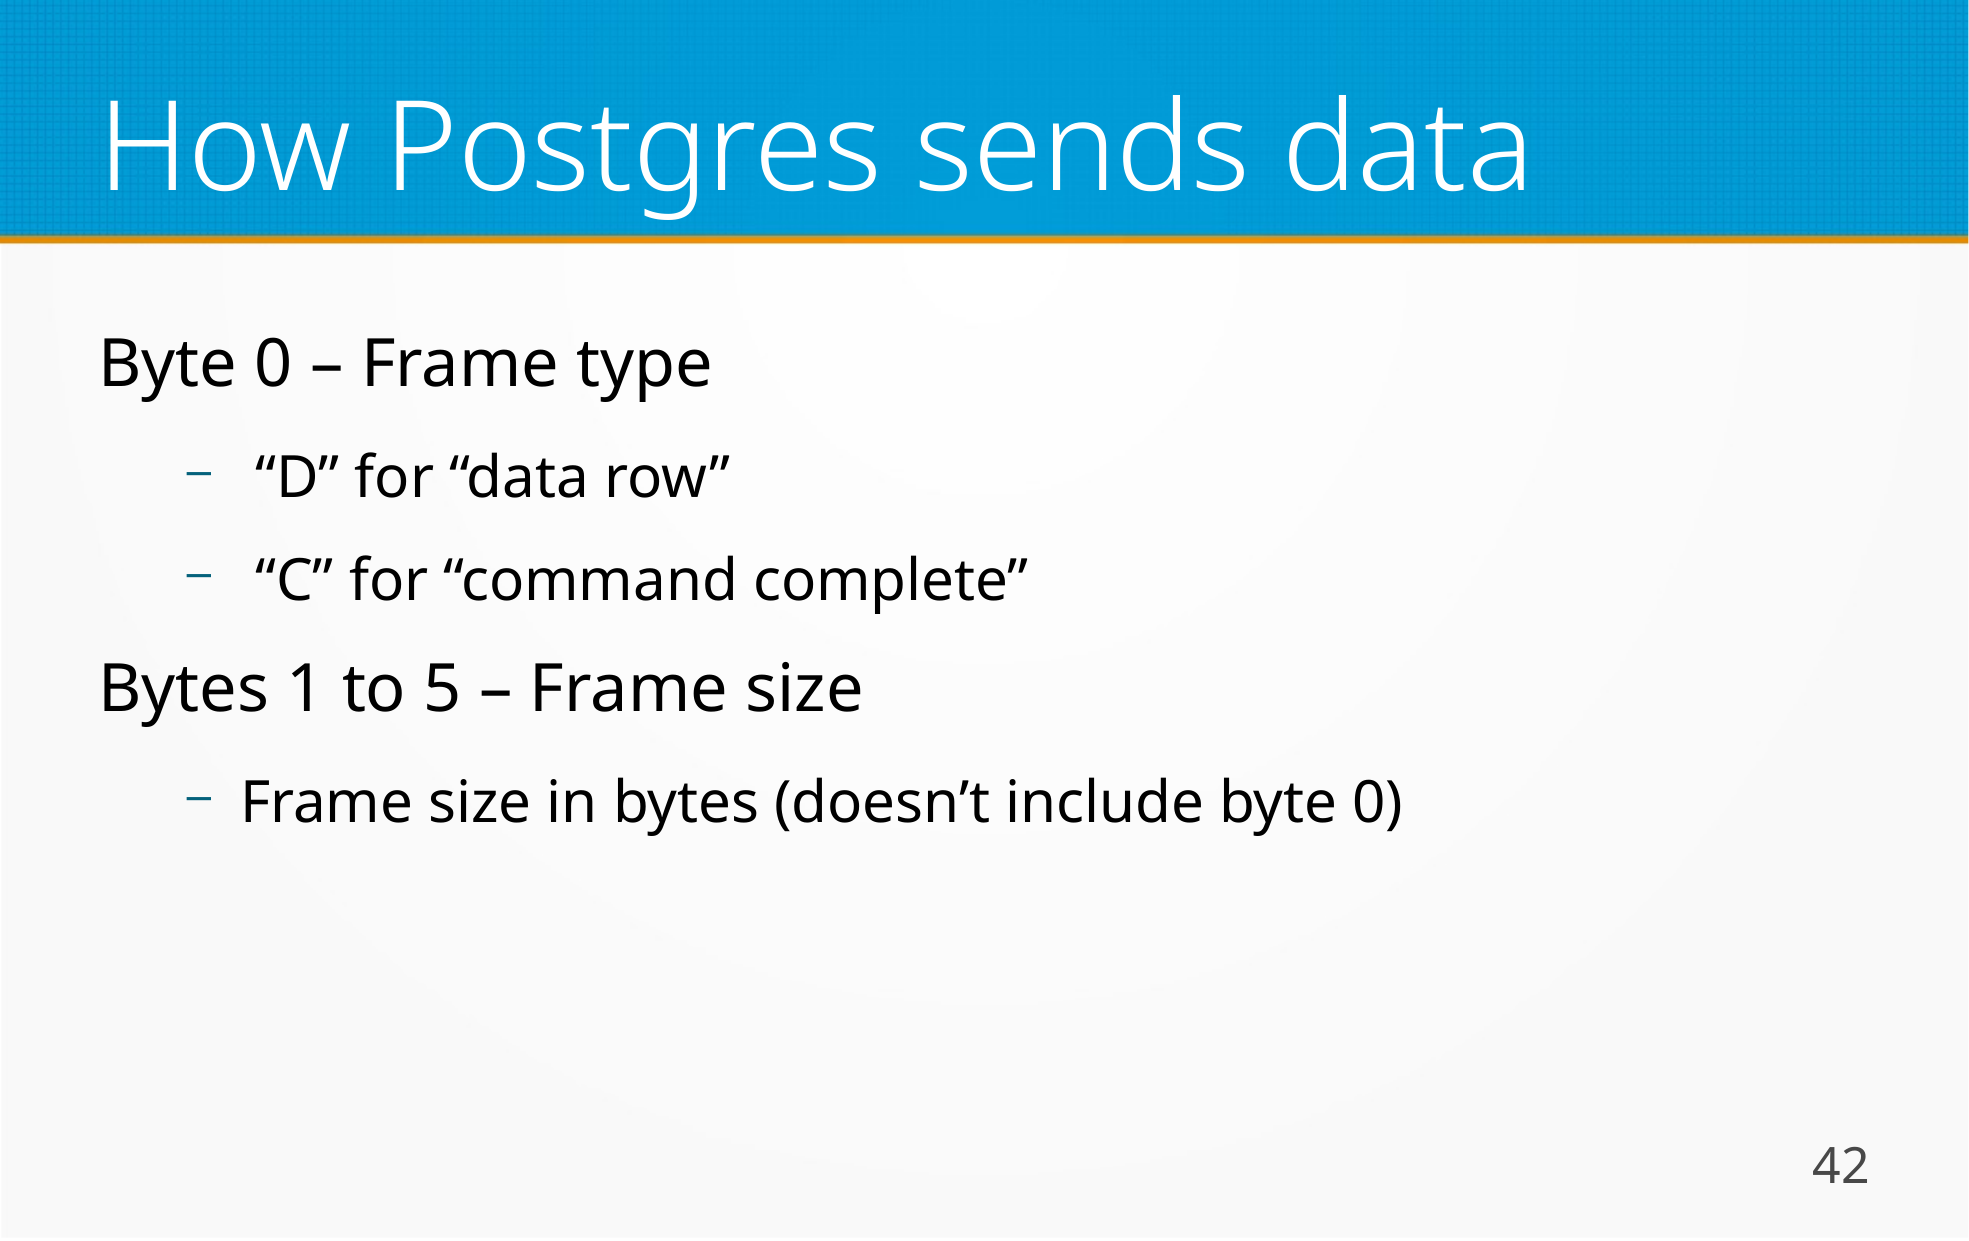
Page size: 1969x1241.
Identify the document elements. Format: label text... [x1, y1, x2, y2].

picture [0, 233, 1969, 1241]
title How Postgres sends data [98, 19, 1870, 227]
list Byte 0 – Frame type “D” for “data row” “C” for “command complete” Bytes 1 to 5 – Frame size Frame size in bytes (doesn’t include byte 0) [98, 315, 1861, 1081]
